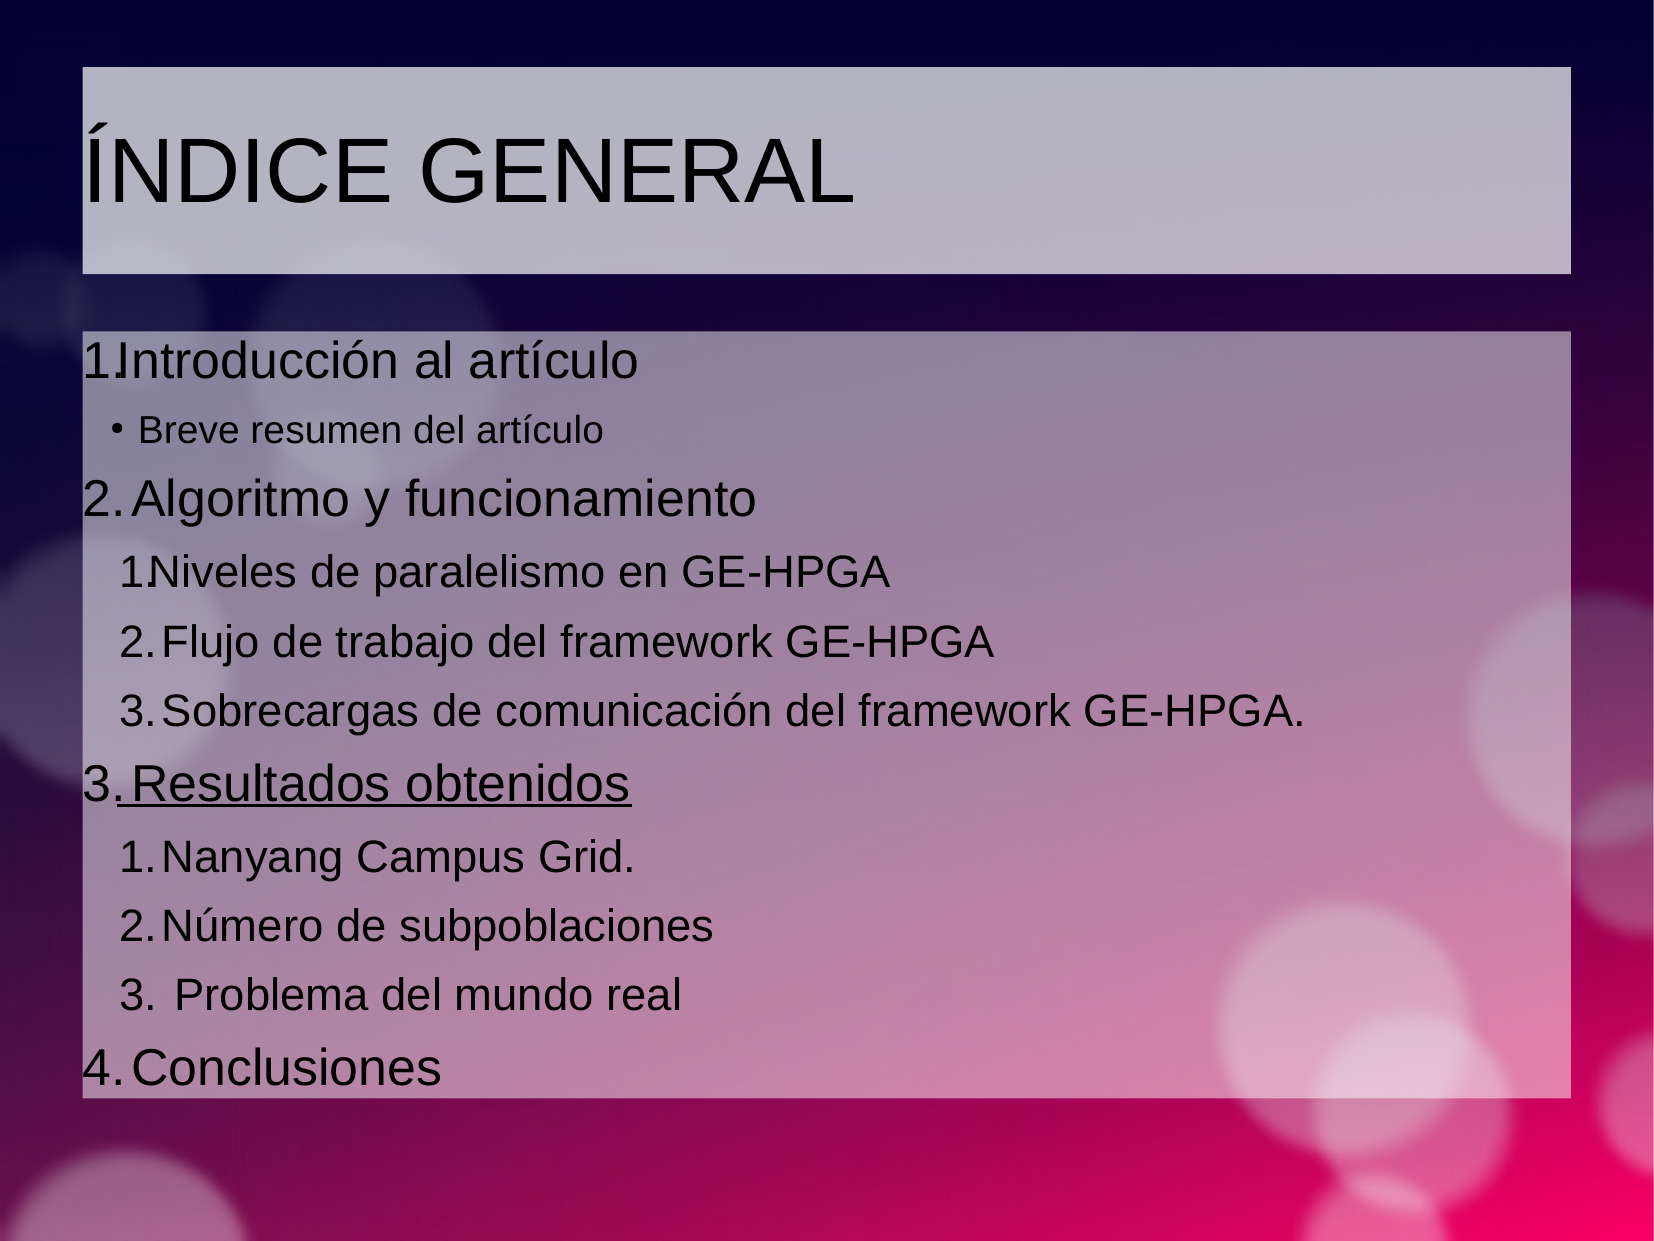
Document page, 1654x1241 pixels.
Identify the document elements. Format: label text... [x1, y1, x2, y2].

title ÍNDICE GENERAL [82, 67, 1571, 275]
picture [0, 0, 1654, 1241]
list Introducción al artículo Breve resumen del artículo Algoritmo y funcionamiento Niveles de paralelismo en GE-HPGA Flujo de trabajo del framework GE-HPGA Sobrecargas de comunicación del framework GE-HPGA. Resultados obtenidos Nanyang Campus Grid. Número de subpoblaciones Problema del mundo real Conclusiones [82, 331, 1571, 1099]
